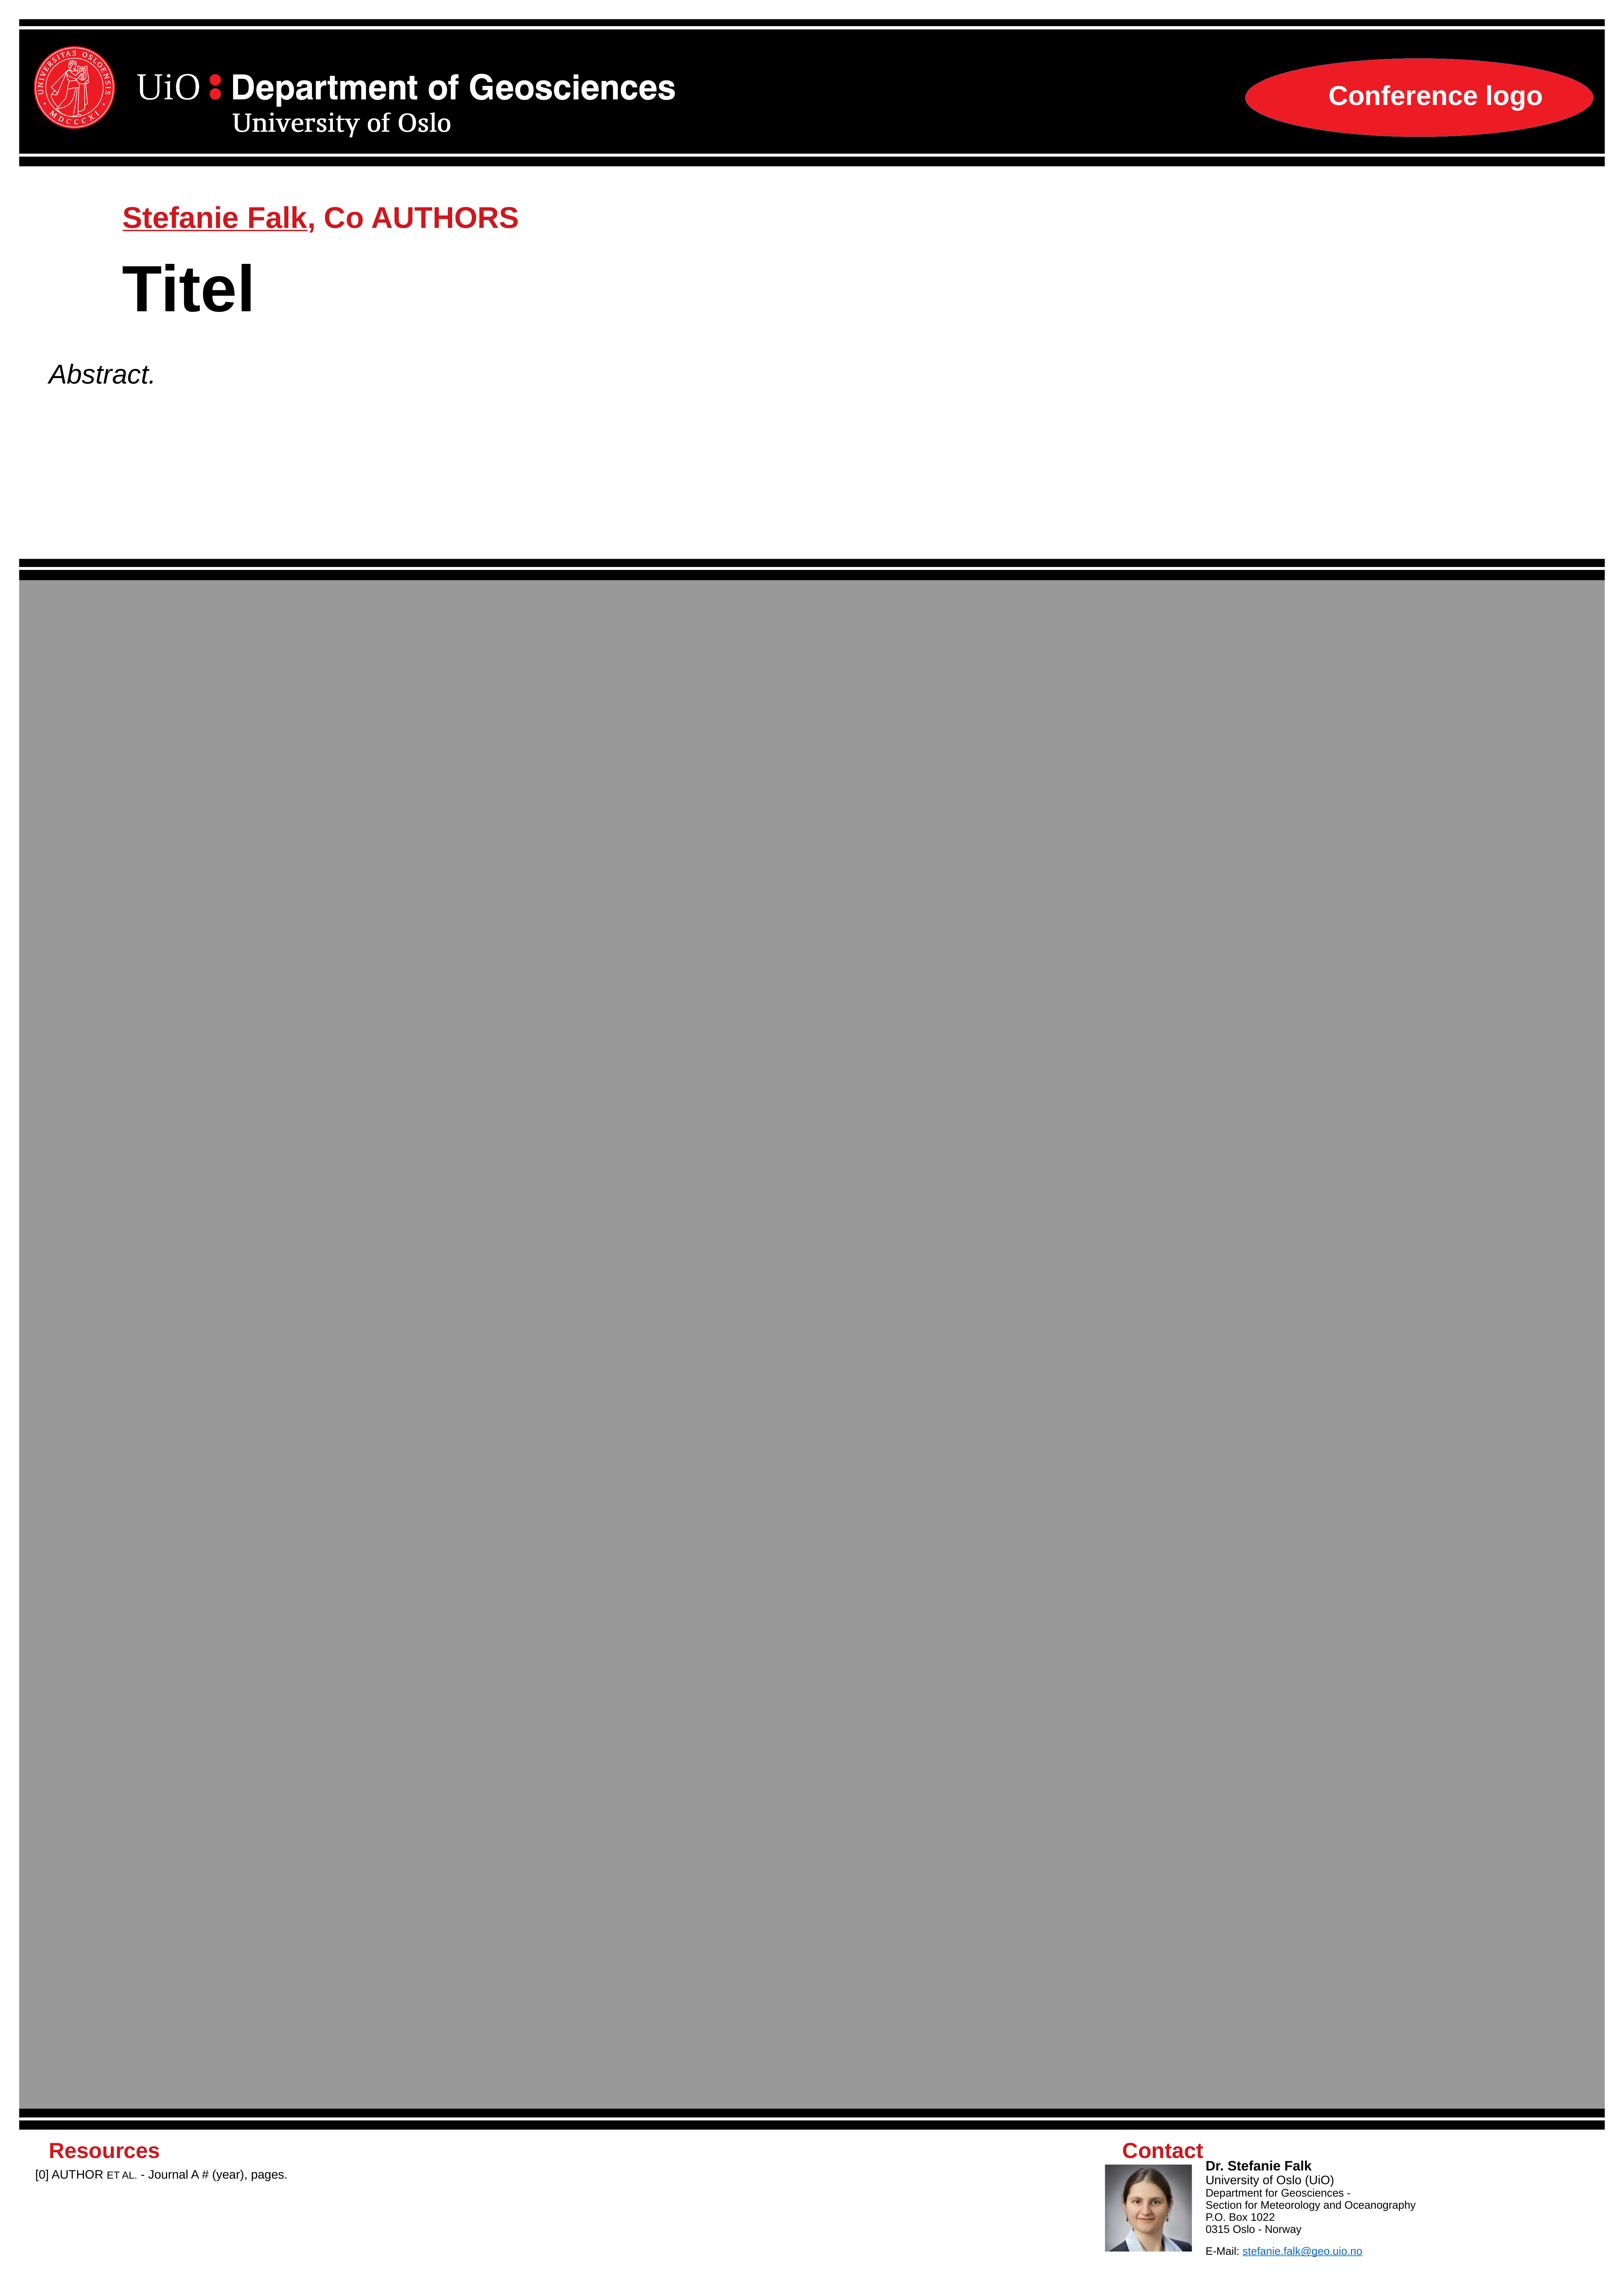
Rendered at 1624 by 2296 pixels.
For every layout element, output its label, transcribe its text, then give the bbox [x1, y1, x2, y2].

picture [1105, 2165, 1192, 2252]
text_box Abstract. [44, 356, 1589, 549]
text_box Titel [117, 250, 1605, 401]
title Stefanie Falk, Co AUTHORS [117, 184, 1452, 248]
text_box [0] AUTHOR ET AL. - Journal A # (year), pages. [30, 2165, 1085, 2266]
text_box Resources [44, 2136, 201, 2165]
